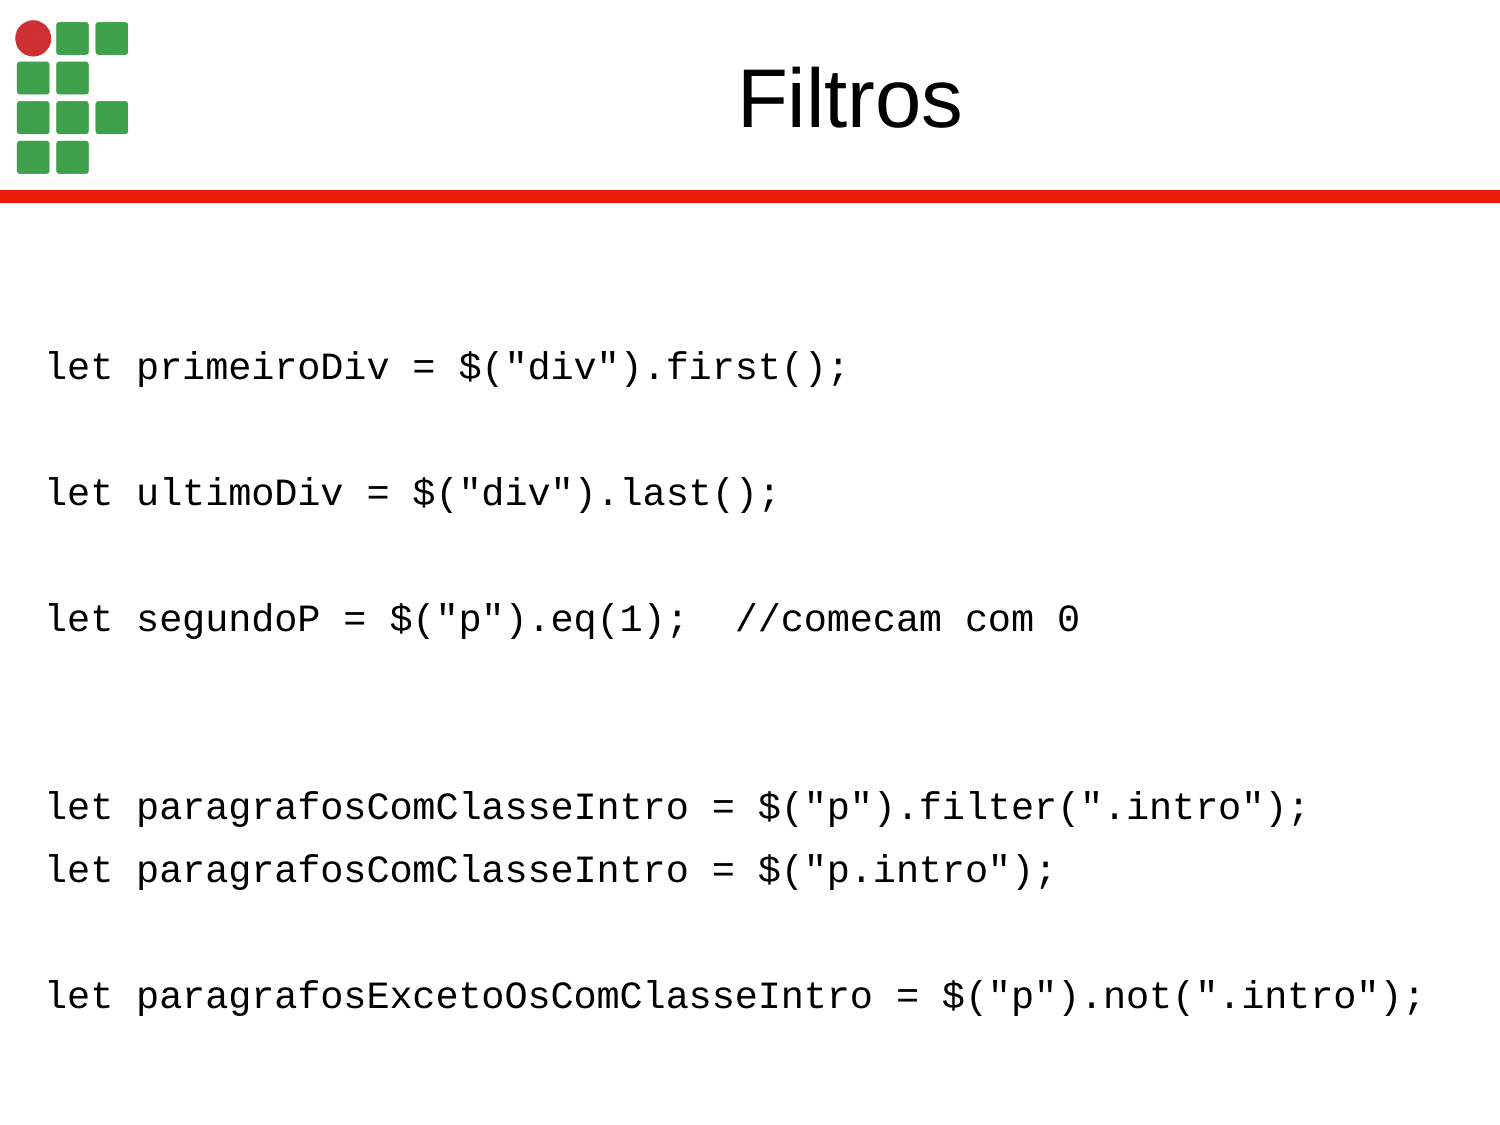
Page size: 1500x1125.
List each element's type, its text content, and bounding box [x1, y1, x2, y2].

picture [14, 16, 130, 178]
list let primeiroDiv = $("div").first(); let ultimoDiv = $("div").last(); let segundoP = $("p").eq(1); //comecam com 0 let paragrafosComClasseIntro = $("p").filter(".intro"); let paragrafosComClasseIntro = $("p.intro"); let paragrafosExcetoOsComClasseIntro = $("p").not(".intro"); [29, 207, 1471, 1087]
title Filtros [230, 0, 1471, 202]
